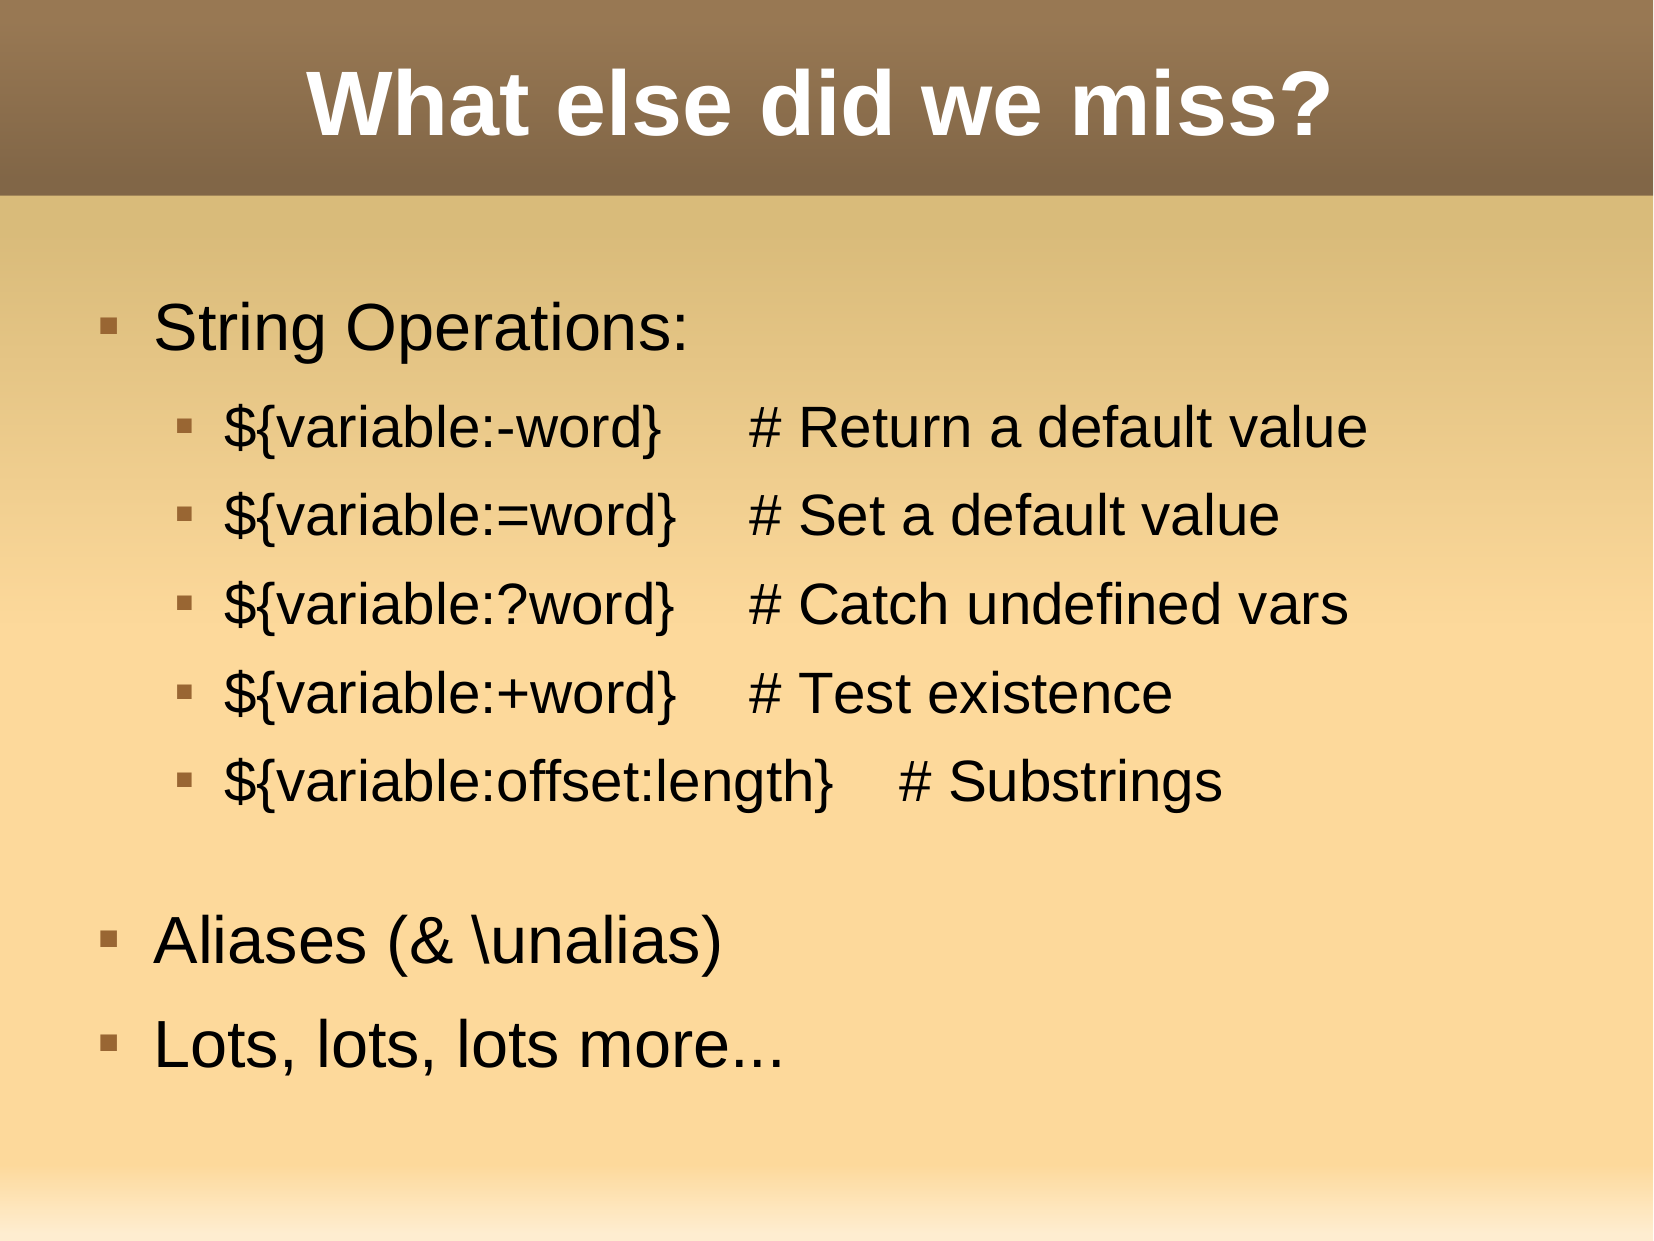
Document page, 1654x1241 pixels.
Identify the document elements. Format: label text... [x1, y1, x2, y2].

picture [0, 0, 1654, 1241]
title What else did we miss? [76, 7, 1565, 200]
list String Operations: ${variable:-word} # Return a default value ${variable:=word} # Set a default value ${variable:?word} # Catch undefined vars ${variable:+word} # Test existence ${variable:offset:length} # Substrings Aliases (& \unalias) Lots, lots, lots more... [82, 290, 1571, 1109]
